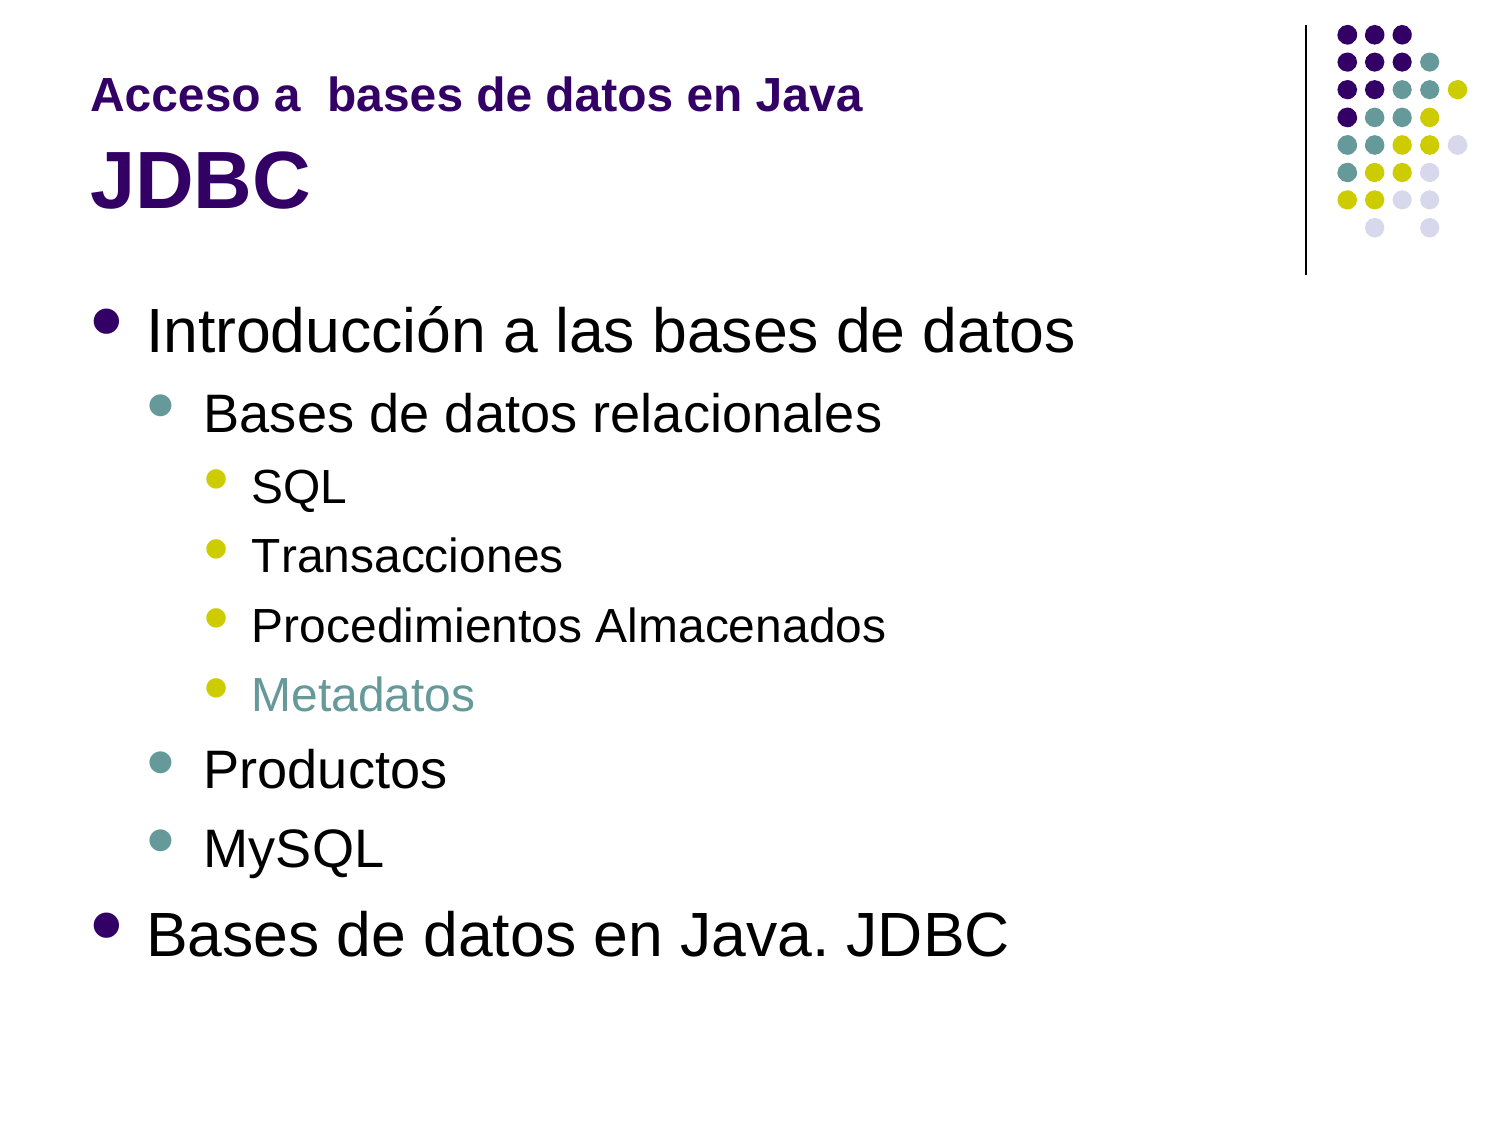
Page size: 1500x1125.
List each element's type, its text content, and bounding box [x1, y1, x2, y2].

list Introducción a las bases de datos Bases de datos relacionales SQL Transacciones Procedimientos Almacenados Metadatos Productos MySQL Bases de datos en Java. JDBC [75, 282, 1426, 1006]
title Acceso a bases de datos en Java JDBC [74, 20, 1313, 233]
